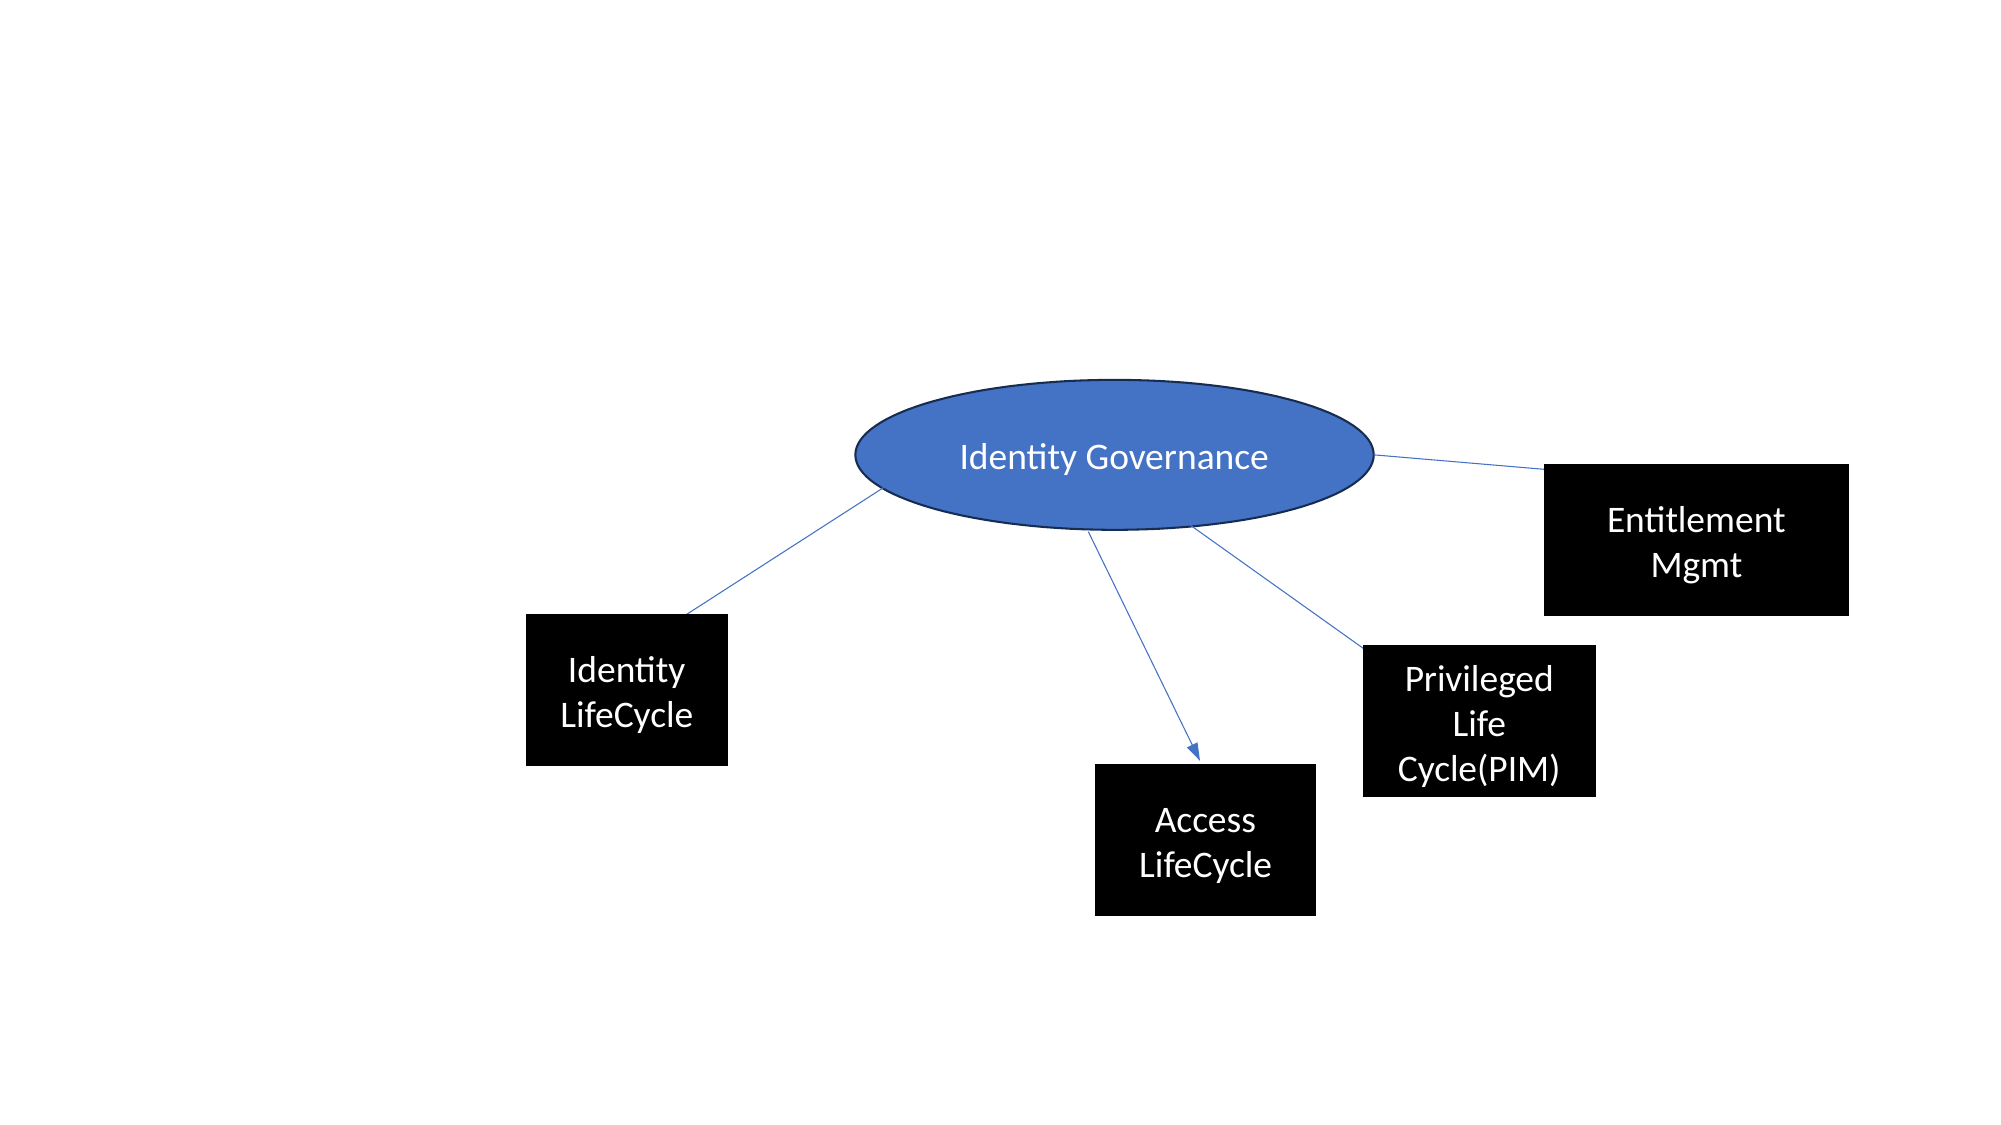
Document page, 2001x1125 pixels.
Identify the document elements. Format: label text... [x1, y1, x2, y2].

text_box Privileged Life Cycle(PIM) [1364, 646, 1595, 796]
text_box Access LifeCycle [1096, 765, 1315, 915]
text_box Identity Governance [855, 379, 1374, 530]
text_box Entitlement Mgmt [1545, 465, 1848, 615]
text_box Identity LifeCycle [527, 615, 727, 765]
